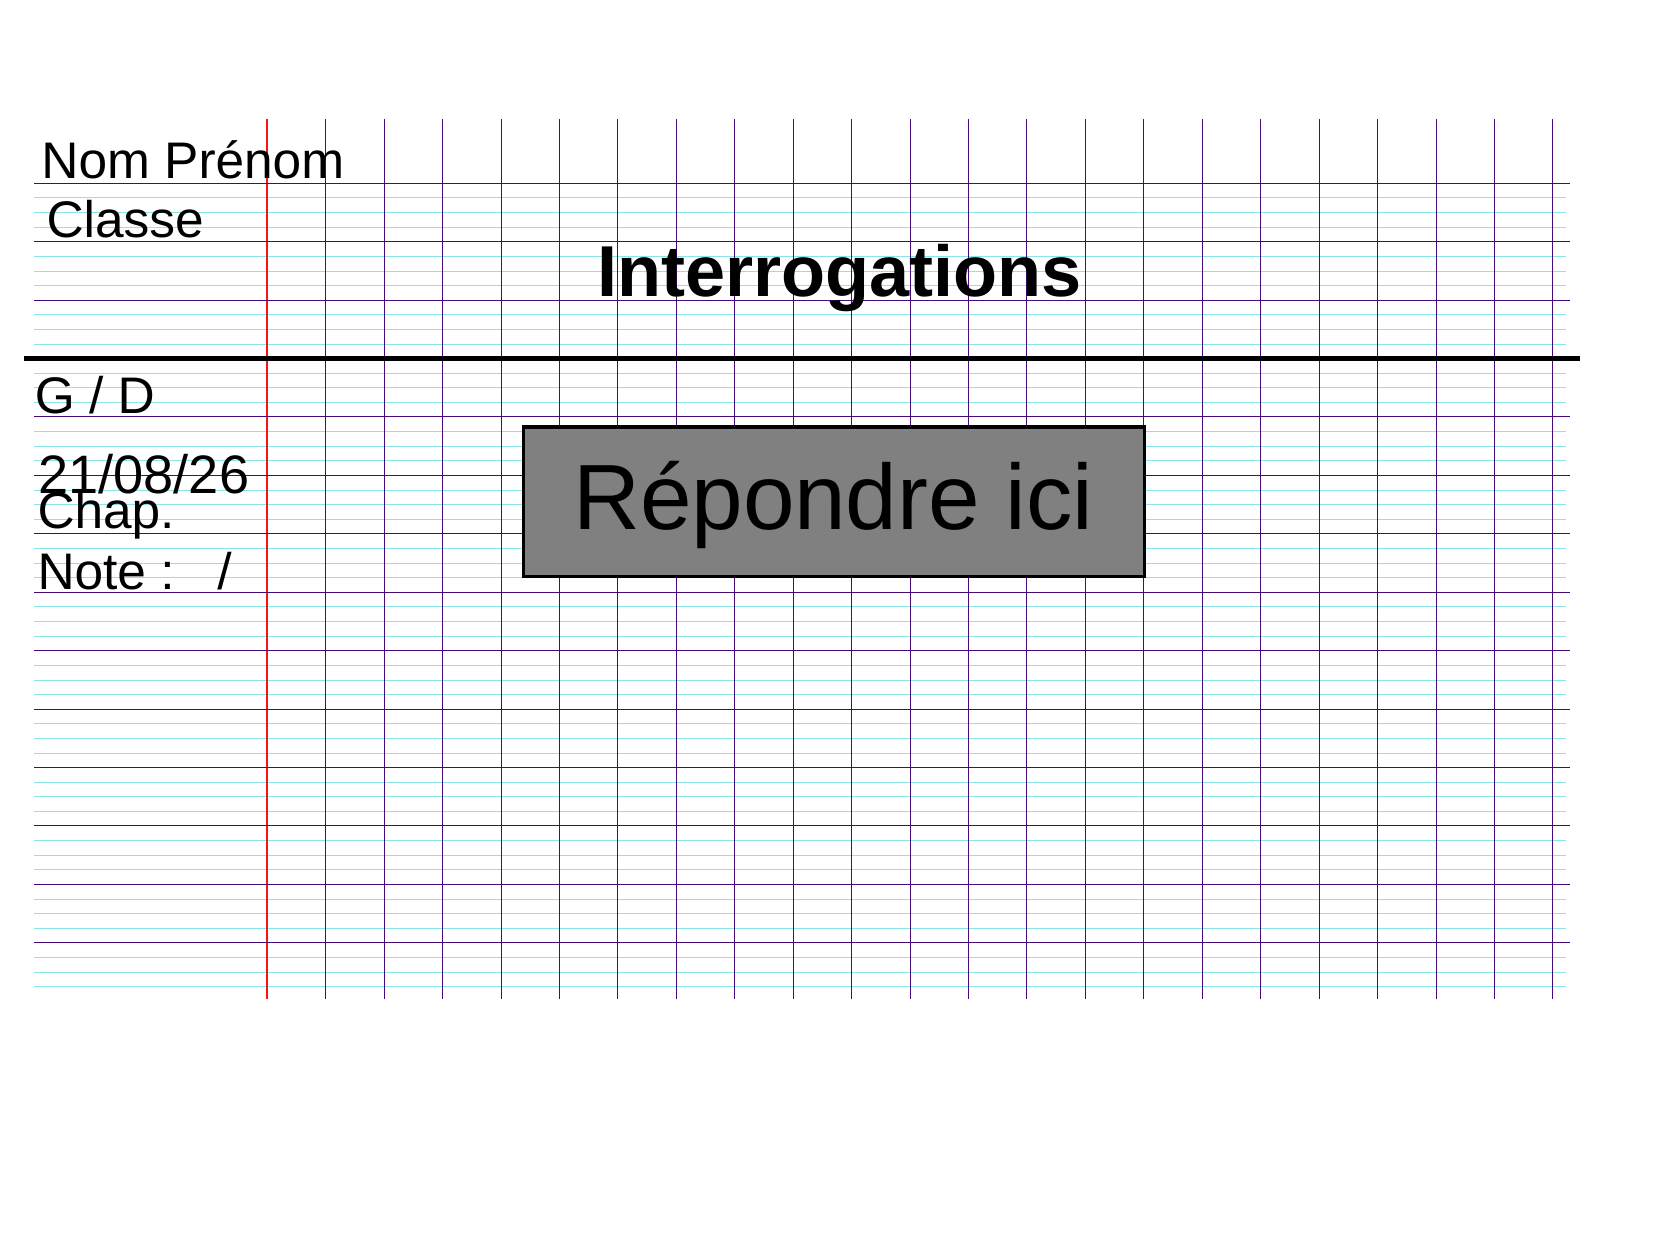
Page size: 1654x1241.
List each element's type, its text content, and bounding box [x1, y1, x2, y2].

text_box 27/04/18 [23, 437, 284, 513]
picture [23, 119, 1654, 999]
